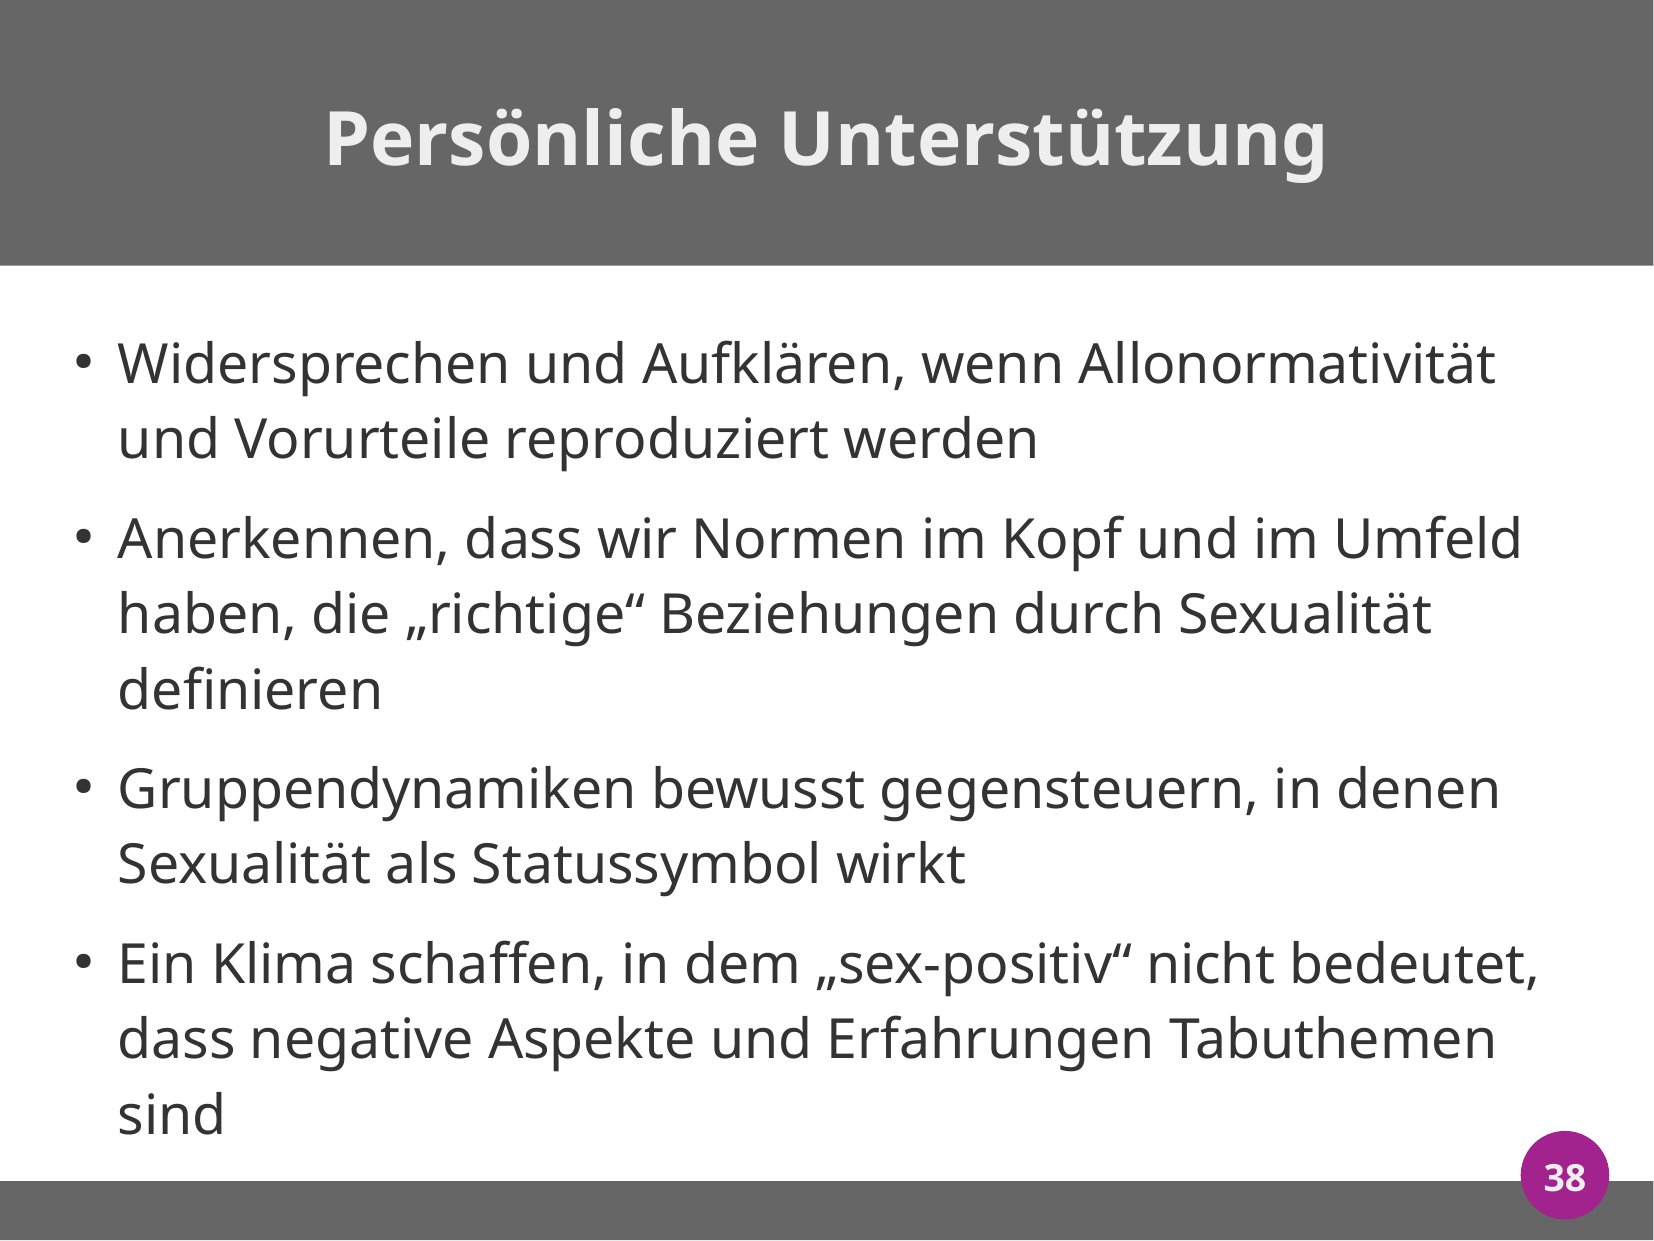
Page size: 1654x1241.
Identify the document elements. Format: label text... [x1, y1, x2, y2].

list Widersprechen und Aufklären, wenn Allonormativität und Vorurteile reproduziert werden Anerkennen, dass wir Normen im Kopf und im Umfeld haben, die „richtige“ Beziehungen durch Sexualität definieren Gruppendynamiken bewusst gegensteuern, in denen Sexualität als Statussymbol wirkt Ein Klima schaffen, in dem „sex-positiv“ nicht bedeutet, dass negative Aspekte und Erfahrungen Tabuthemen sind [59, 324, 1595, 1152]
title Persönliche Unterstützung [59, 11, 1595, 260]
